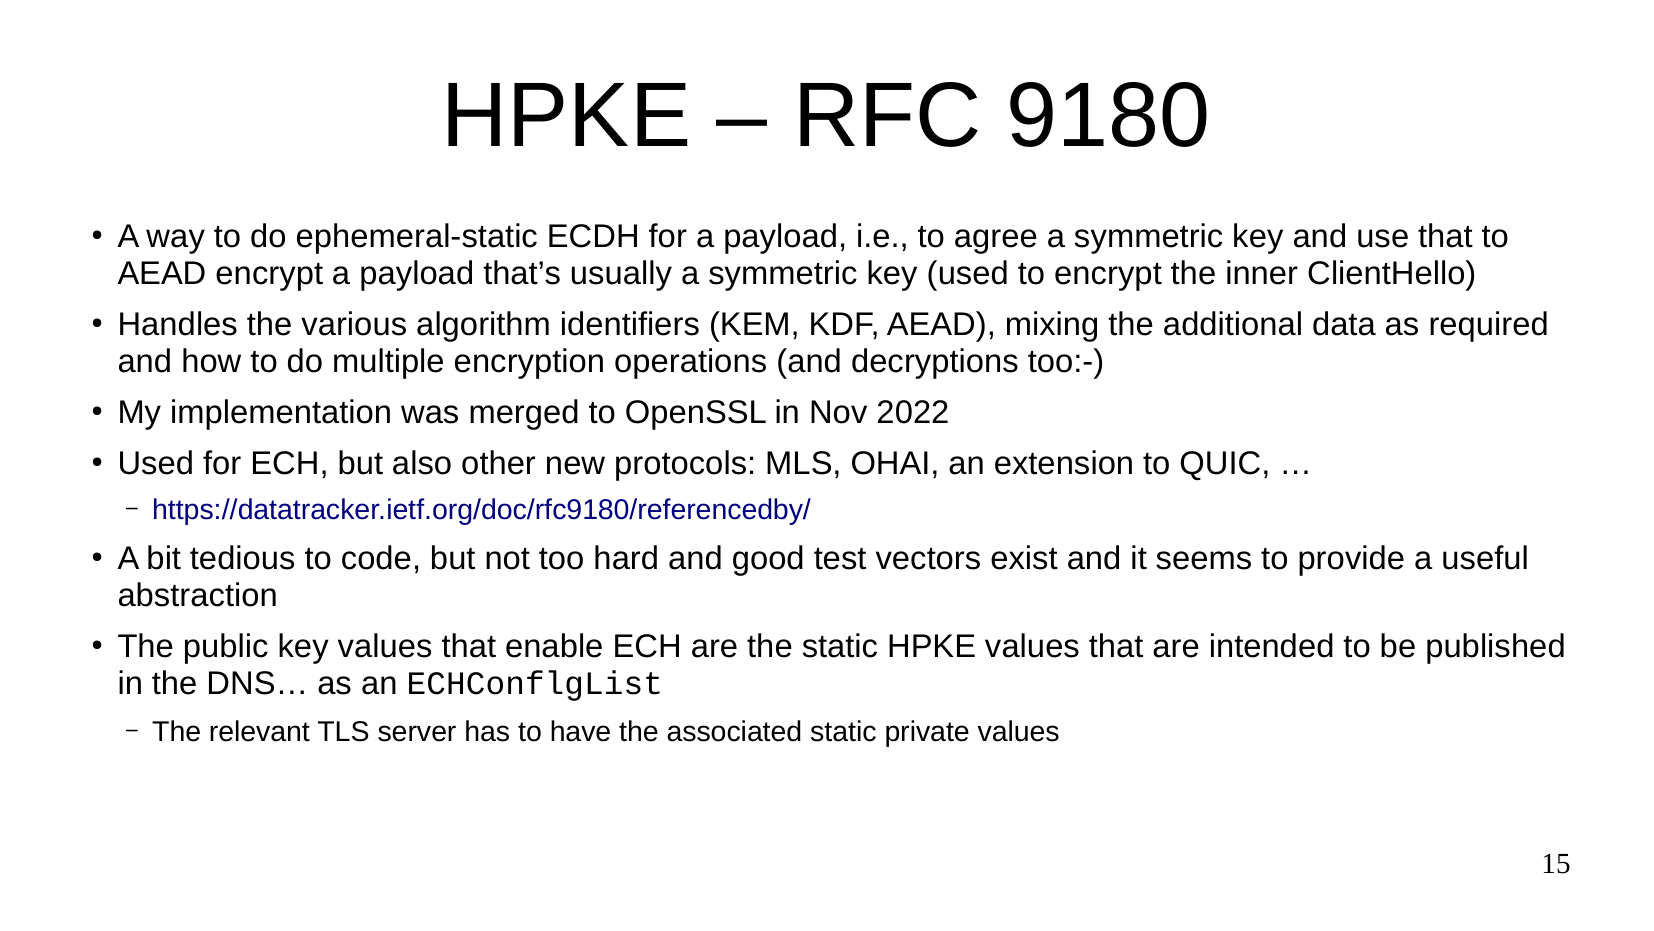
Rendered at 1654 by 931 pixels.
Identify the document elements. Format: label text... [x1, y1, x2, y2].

title HPKE – RFC 9180 [82, 37, 1571, 193]
list A way to do ephemeral-static ECDH for a payload, i.e., to agree a symmetric key and use that to AEAD encrypt a payload that’s usually a symmetric key (used to encrypt the inner ClientHello) Handles the various algorithm identifiers (KEM, KDF, AEAD), mixing the additional data as required and how to do multiple encryption operations (and decryptions too:-) My implementation was merged to OpenSSL in Nov 2022 Used for ECH, but also other new protocols: MLS, OHAI, an extension to QUIC, … https://datatracker.ietf.org/doc/rfc9180/referencedby/ A bit tedious to code, but not too hard and good test vectors exist and it seems to provide a useful abstraction The public key values that enable ECH are the static HPKE values that are intended to be published in the DNS… as an ECHConflgList The relevant TLS server has to have the associated static private values [82, 217, 1571, 758]
